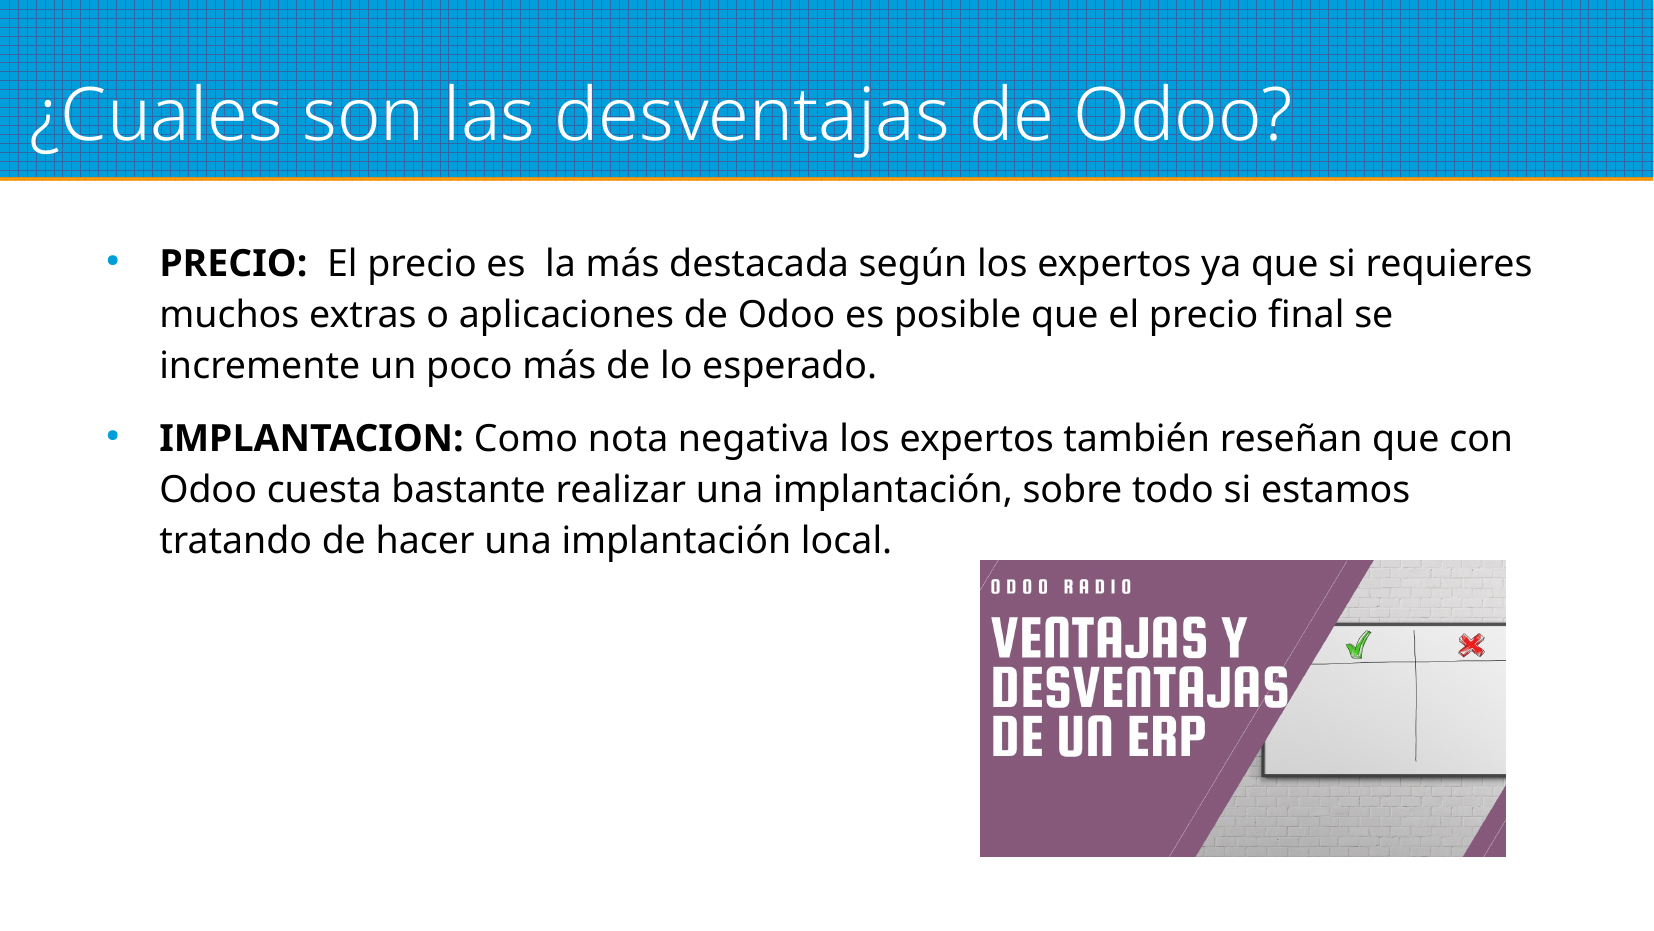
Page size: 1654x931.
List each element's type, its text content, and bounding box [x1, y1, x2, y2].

picture [980, 560, 1506, 857]
title ¿Cuales son las desventajas de Odoo? [29, 0, 1506, 163]
list PRECIO: El precio es la más destacada según los expertos ya que si requieres muchos extras o aplicaciones de Odoo es posible que el precio final se incremente un poco más de lo esperado. IMPLANTACION: Como nota negativa los expertos también reseñan que con Odoo cuesta bastante realizar una implantación, sobre todo si estamos tratando de hacer una implantación local. [88, 236, 1565, 857]
